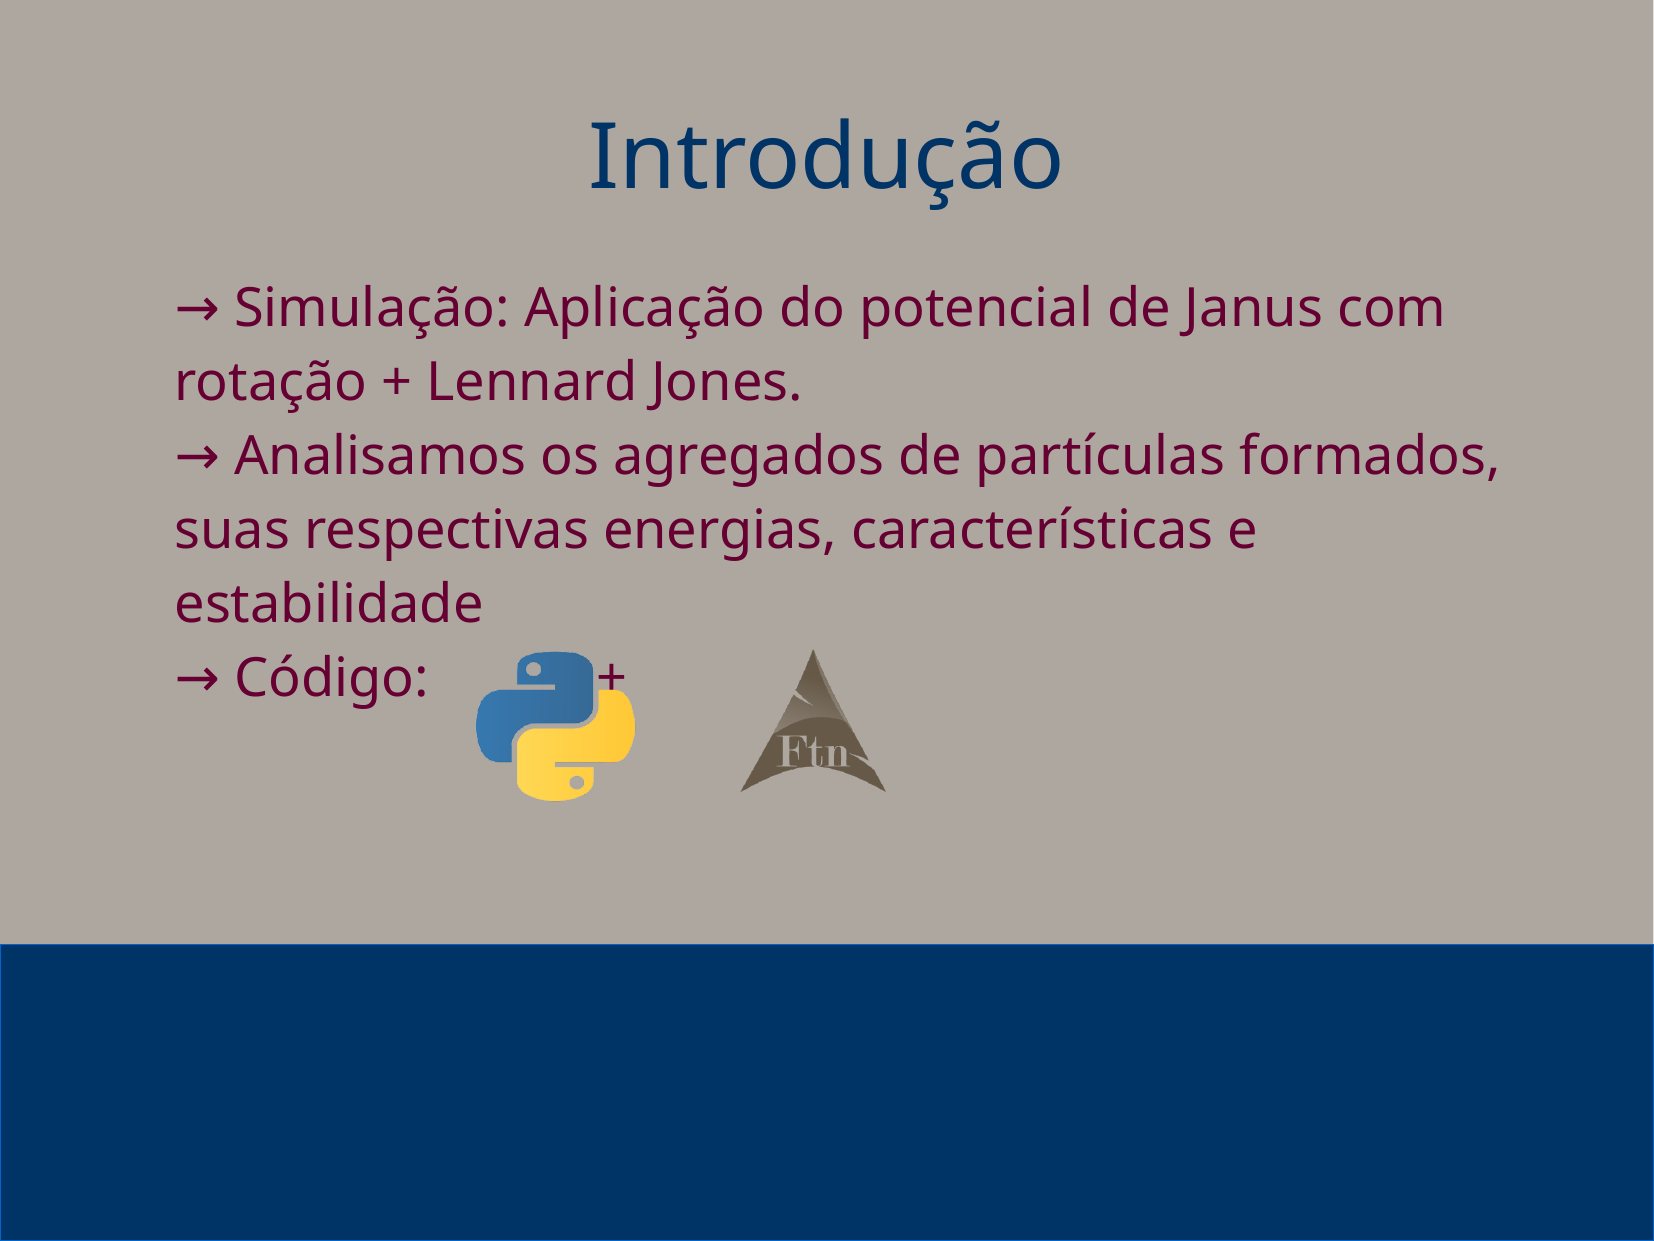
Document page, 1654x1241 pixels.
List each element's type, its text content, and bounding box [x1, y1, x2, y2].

title Introdução [82, 49, 1571, 257]
picture [740, 649, 886, 792]
picture [460, 637, 650, 815]
text_box → Simulação: Aplicação do potencial de Janus com rotação + Lennard Jones. → Analisamos os agregados de partículas formados, suas respectivas energias, características e estabilidade → Código: + [88, 261, 1542, 732]
text_box [0, 944, 1654, 1241]
